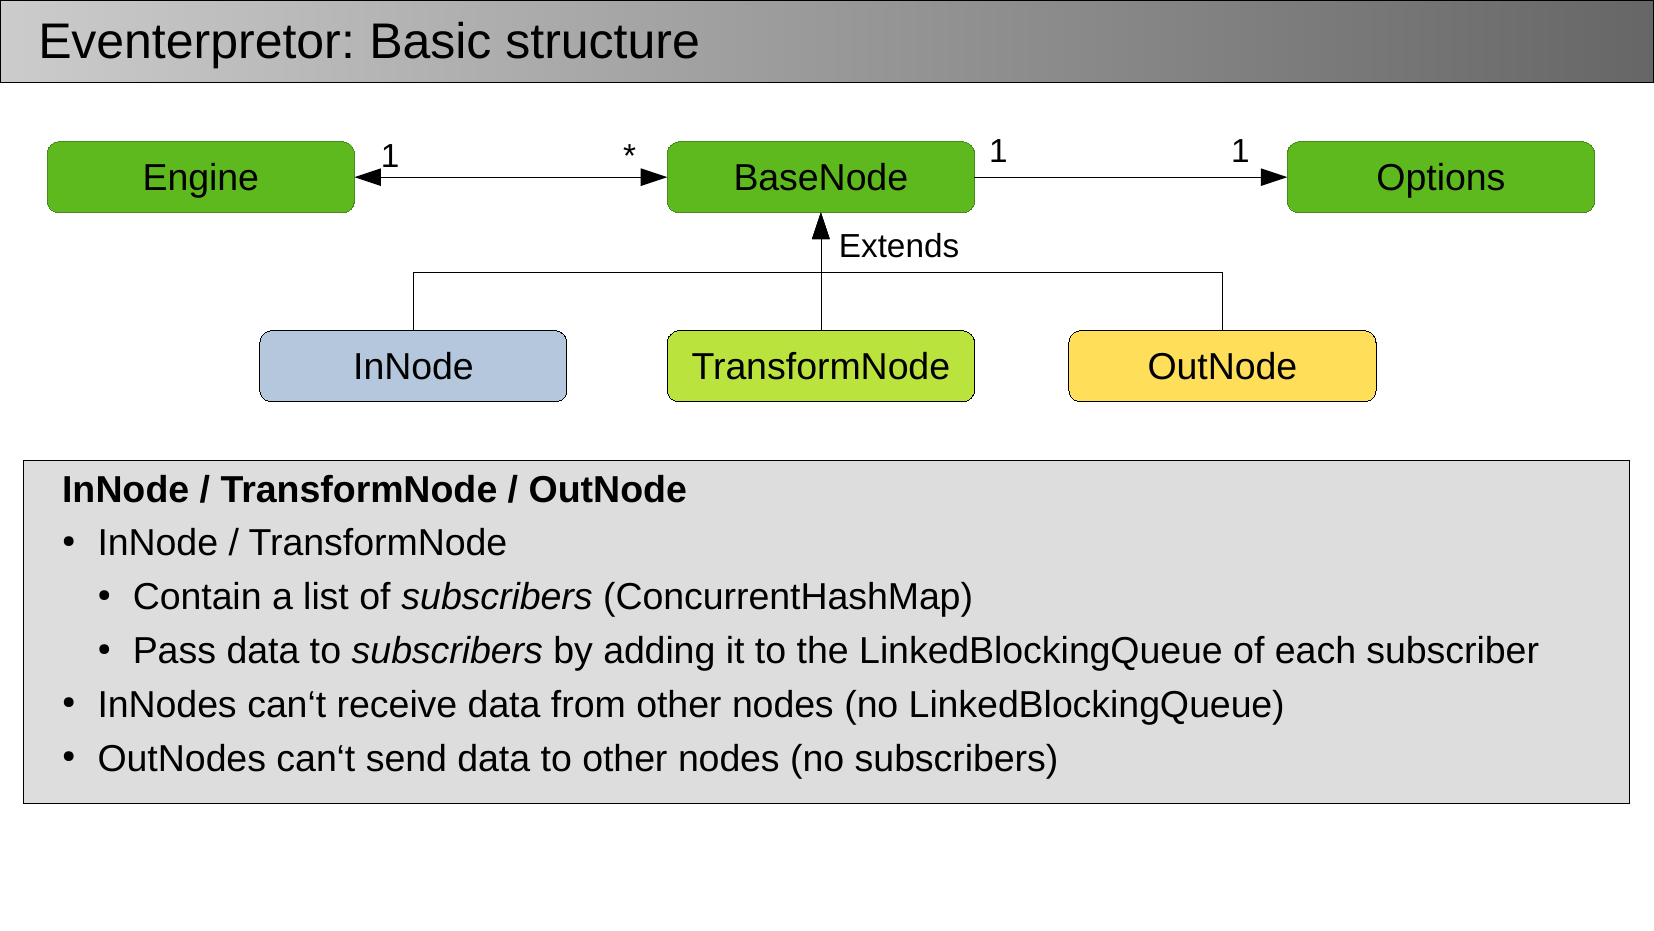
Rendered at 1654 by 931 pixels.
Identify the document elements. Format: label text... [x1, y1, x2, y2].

text_box * [608, 129, 668, 177]
text_box Engine [47, 141, 355, 213]
text_box InNode [259, 330, 567, 402]
text_box Eventerpretor: Basic structure [23, 5, 1630, 77]
text_box 1 [366, 129, 426, 177]
text_box 1 [381, 178, 426, 182]
text_box Extends [824, 219, 975, 272]
text_box 1 [1216, 125, 1276, 178]
text_box * [608, 178, 640, 182]
text_box OutNode [1068, 330, 1377, 402]
text_box 1 [974, 125, 1034, 178]
text_box [0, 0, 1654, 83]
text_box InNode / TransformNode / OutNode InNode / TransformNode Contain a list of subscribers (ConcurrentHashMap) Pass data to subscribers by adding it to the LinkedBlockingQueue of each subscriber InNodes can‘t receive data from other nodes (no LinkedBlockingQueue) OutNodes can‘t send data to other nodes (no subscribers) [47, 460, 1619, 787]
text_box BaseNode [667, 141, 975, 213]
text_box TransformNode [667, 330, 975, 402]
text_box [23, 460, 1630, 804]
text_box Options [1287, 141, 1595, 213]
text_box * [656, 178, 668, 182]
